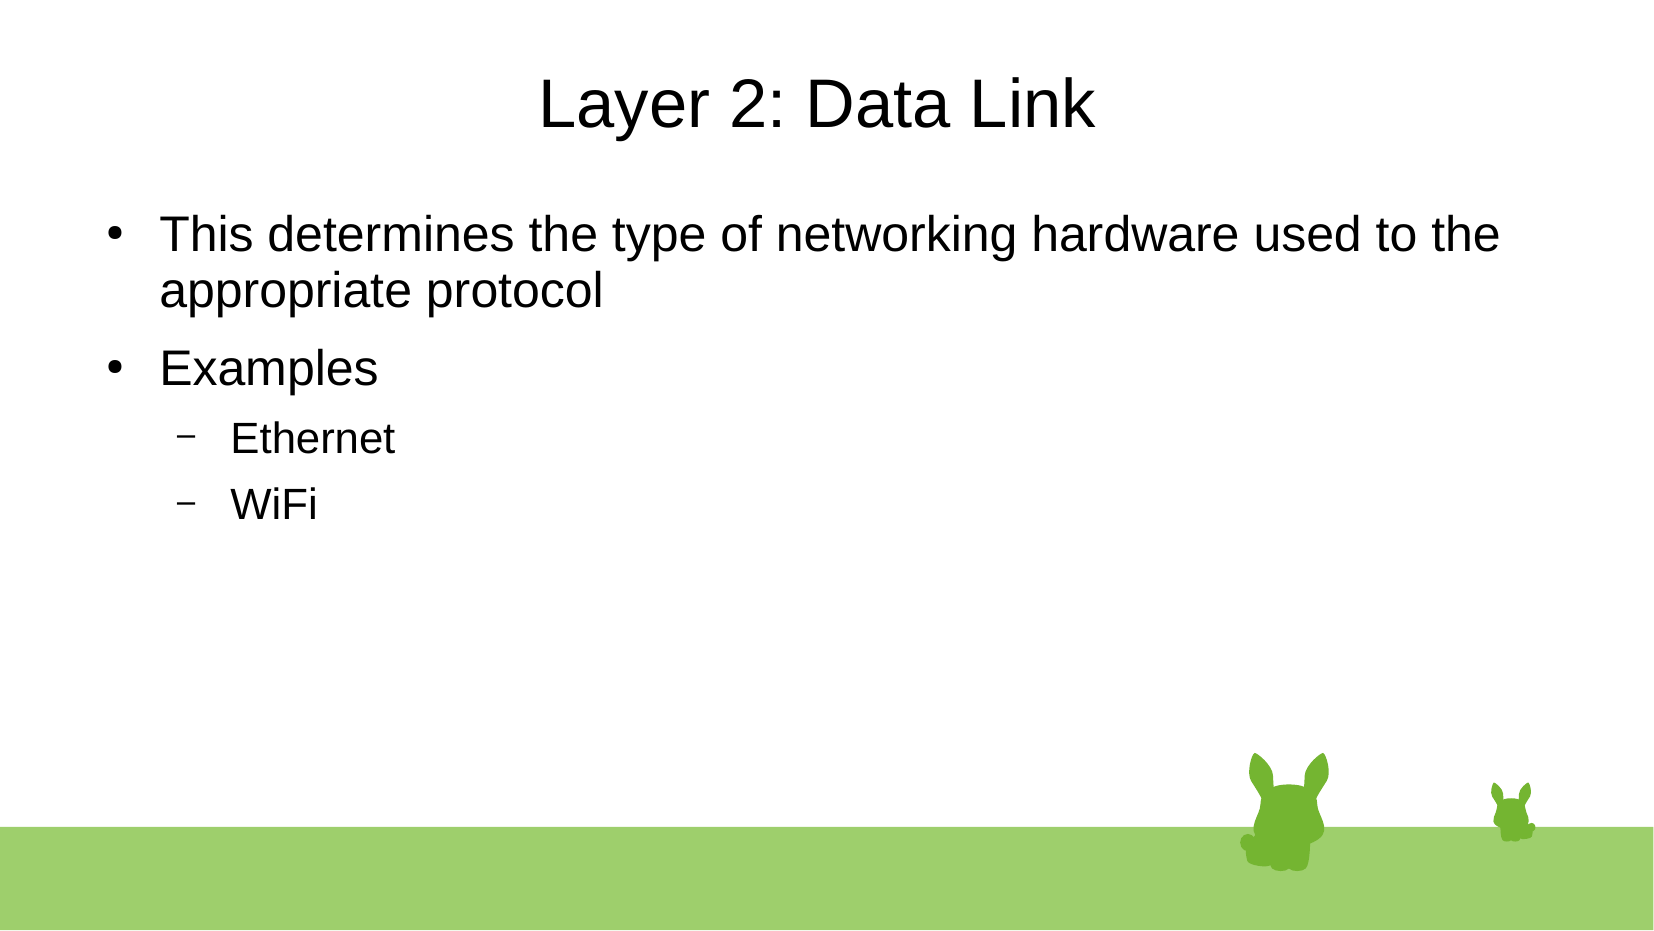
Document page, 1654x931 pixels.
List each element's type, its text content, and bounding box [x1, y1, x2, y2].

title Layer 2: Data Link [88, 29, 1565, 178]
list This determines the type of networking hardware used to the appropriate protocol Examples Ethernet WiFi [88, 206, 1565, 739]
